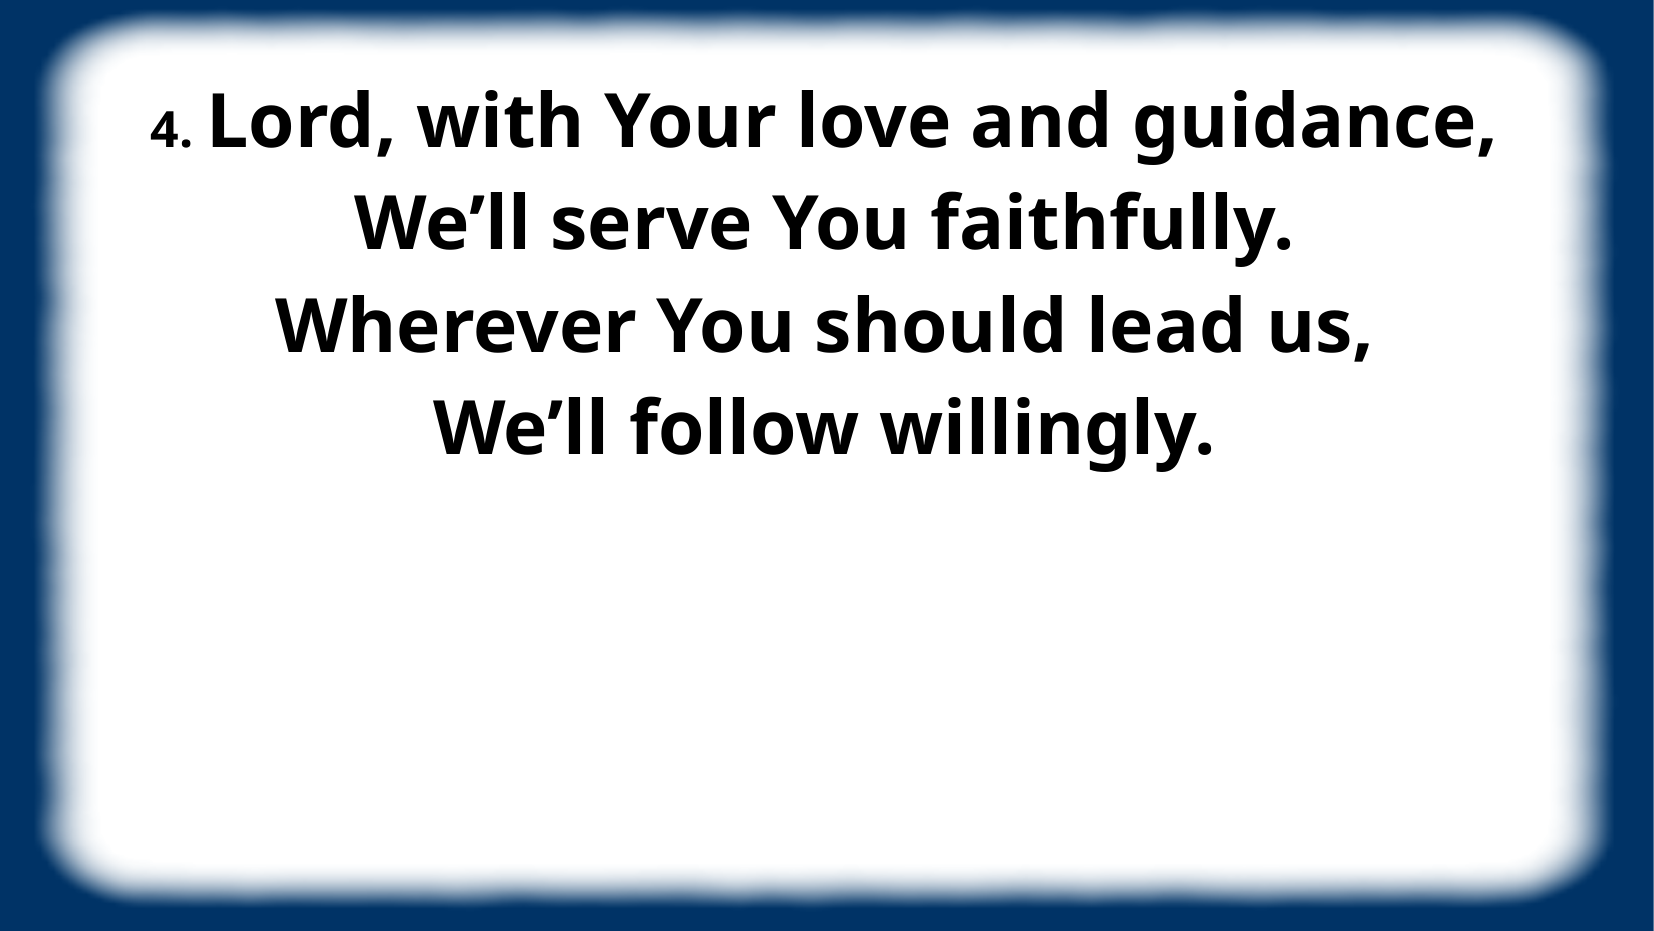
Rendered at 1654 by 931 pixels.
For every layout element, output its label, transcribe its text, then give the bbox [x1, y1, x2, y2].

text_box 4. Lord, with Your love and guidance, We’ll serve You faithfully. Wherever You should lead us, We’ll follow willingly. [105, 60, 1546, 473]
picture [0, 0, 1654, 931]
